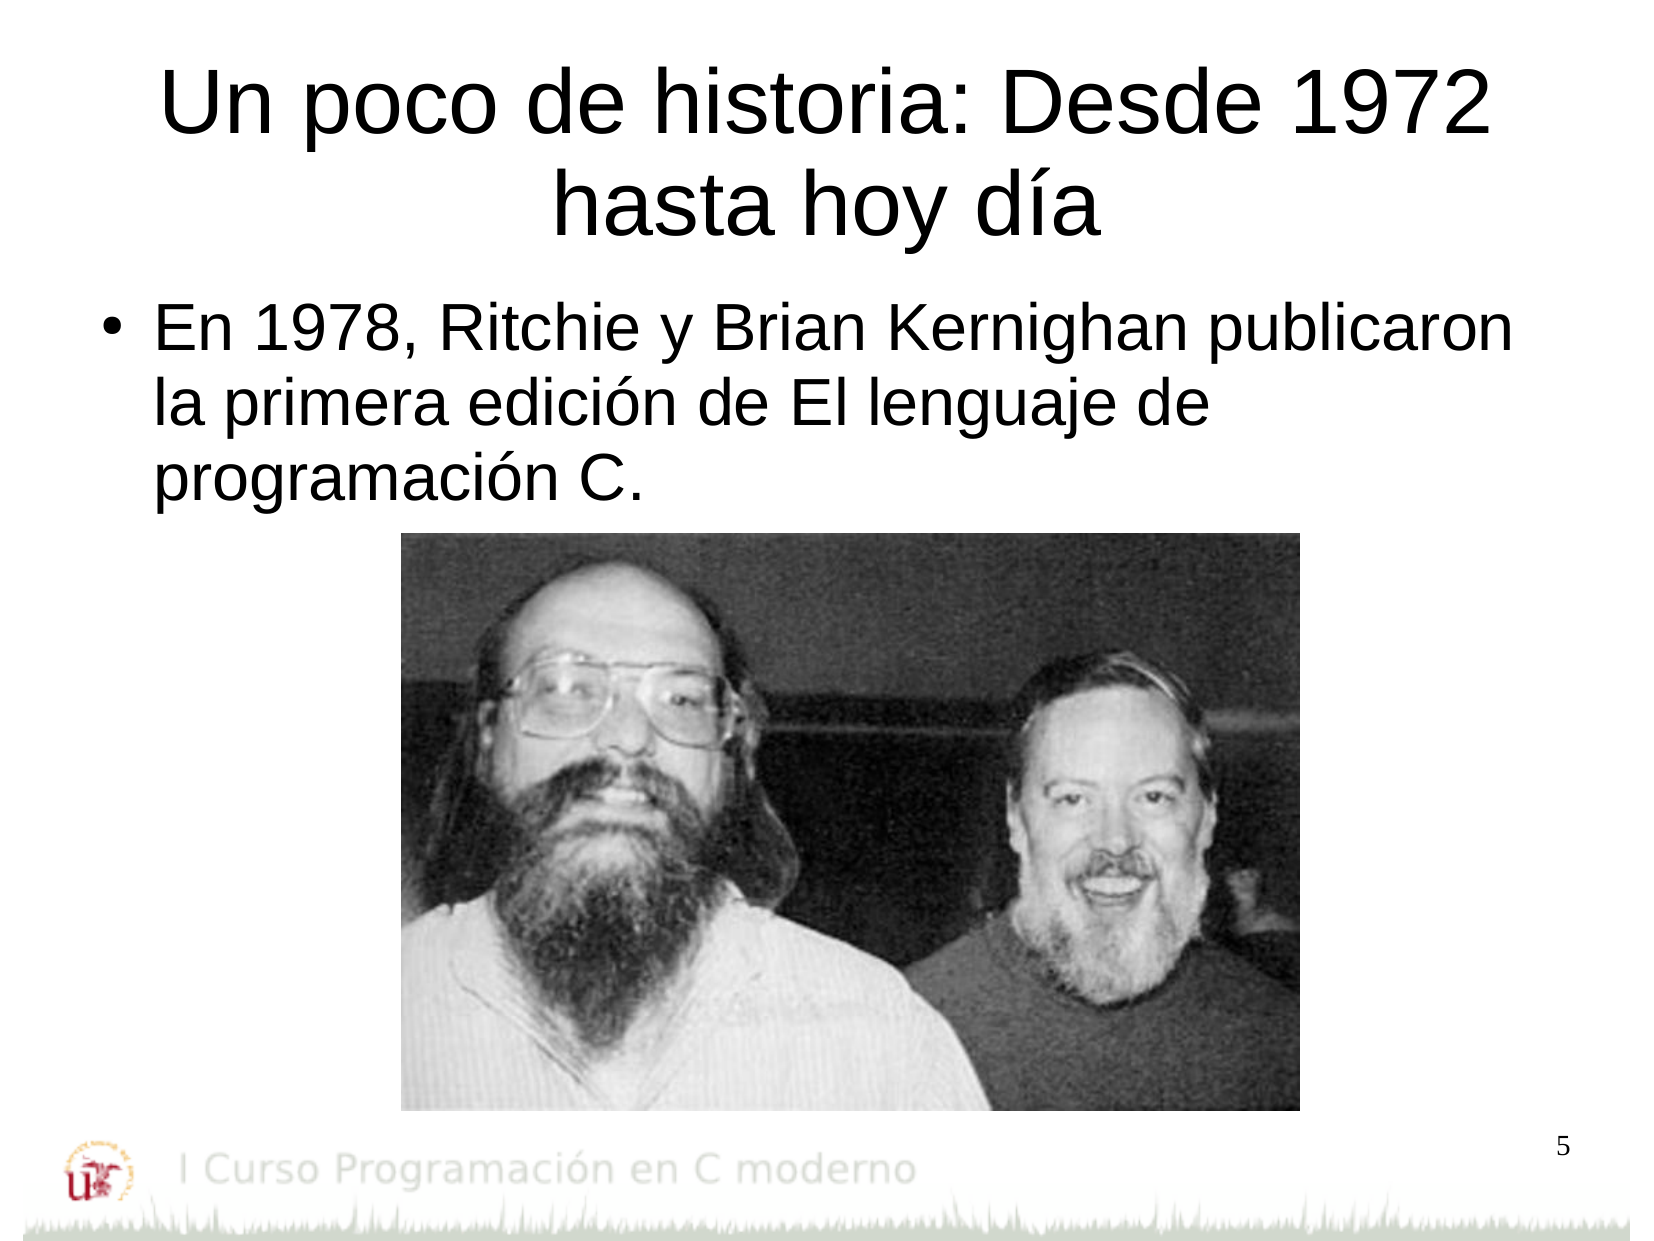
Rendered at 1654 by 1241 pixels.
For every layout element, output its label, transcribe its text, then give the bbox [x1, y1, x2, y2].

picture [23, 1136, 1630, 1241]
title Un poco de historia: Desde 1972 hasta hoy día [82, 49, 1571, 257]
list En 1978, Ritchie y Brian Kernighan publicaron la primera edición de El lenguaje de programación C. [82, 290, 1538, 1010]
picture [401, 533, 1300, 1111]
